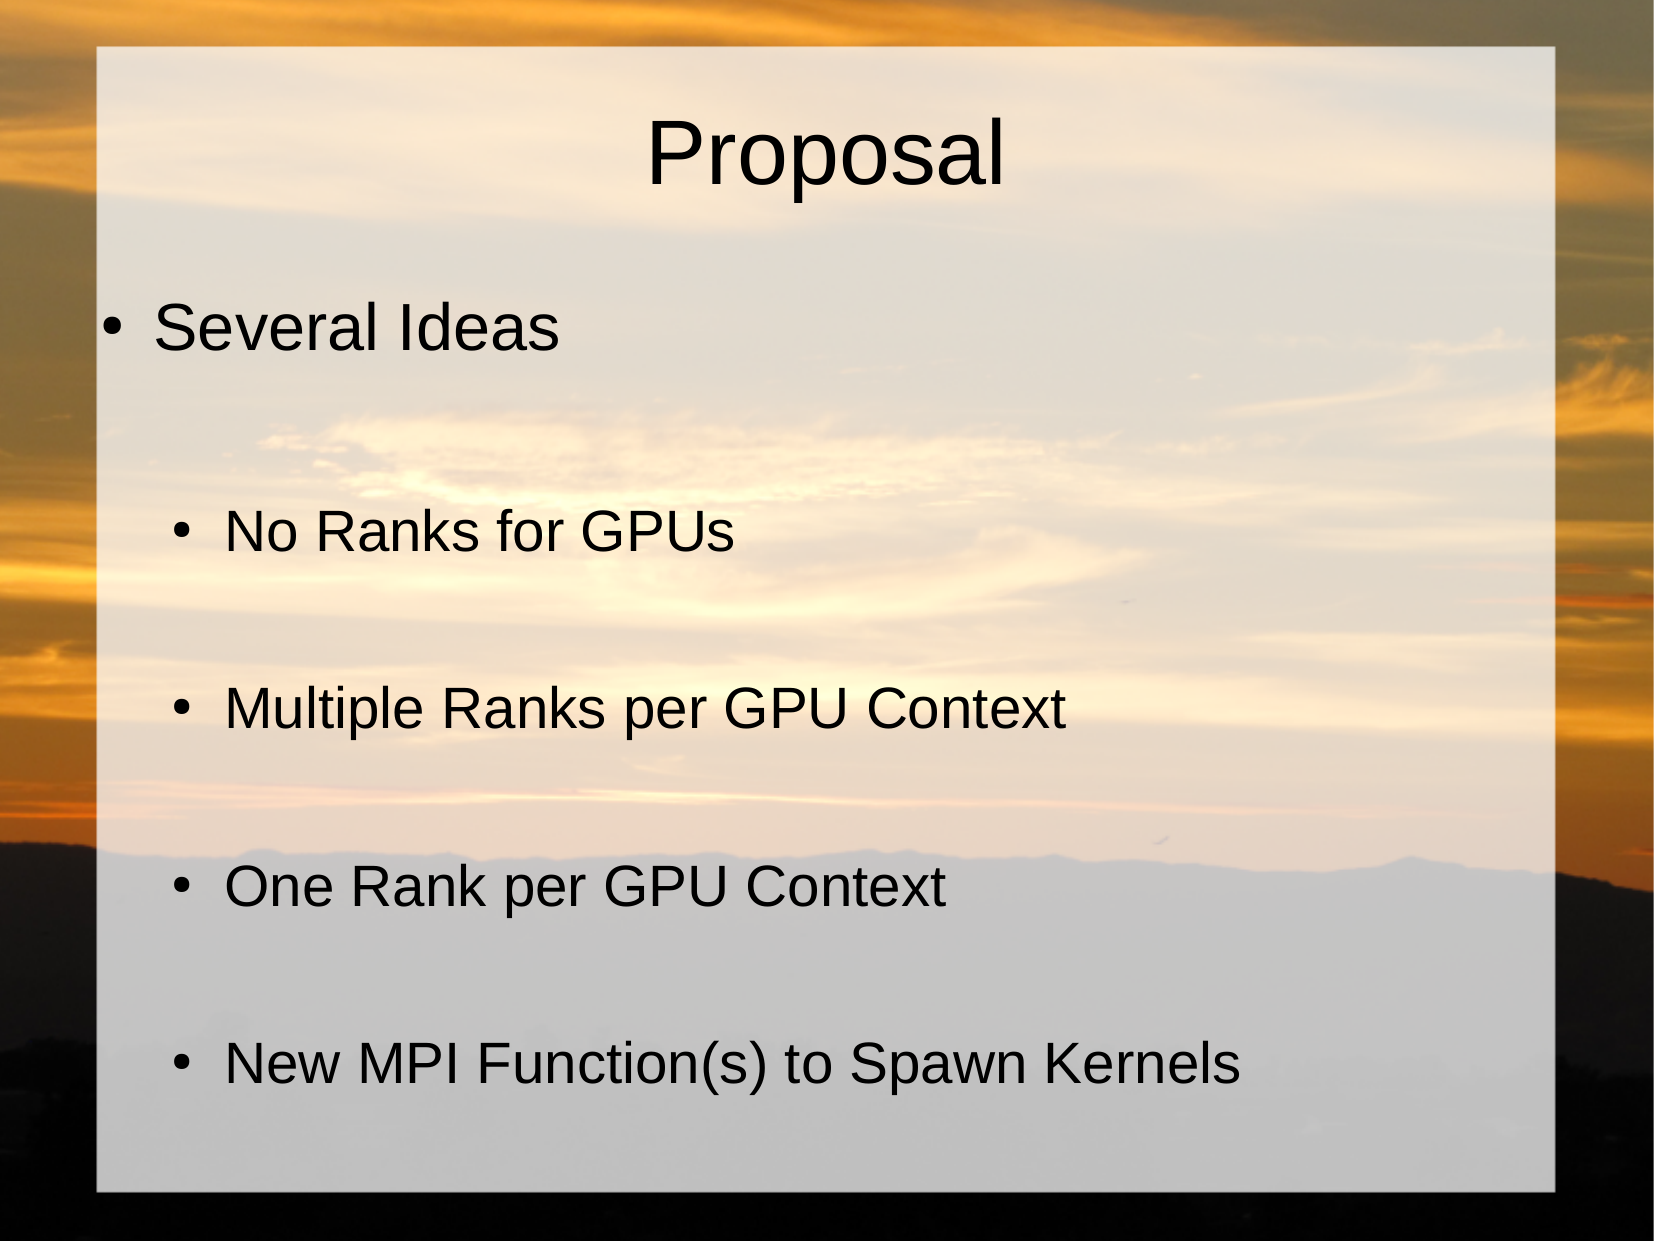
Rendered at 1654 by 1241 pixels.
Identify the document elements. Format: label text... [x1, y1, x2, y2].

list Several Ideas No Ranks for GPUs Multiple Ranks per GPU Context One Rank per GPU Context New MPI Function(s) to Spawn Kernels [82, 290, 1571, 1109]
picture [0, 0, 1654, 1241]
title Proposal [82, 49, 1571, 257]
